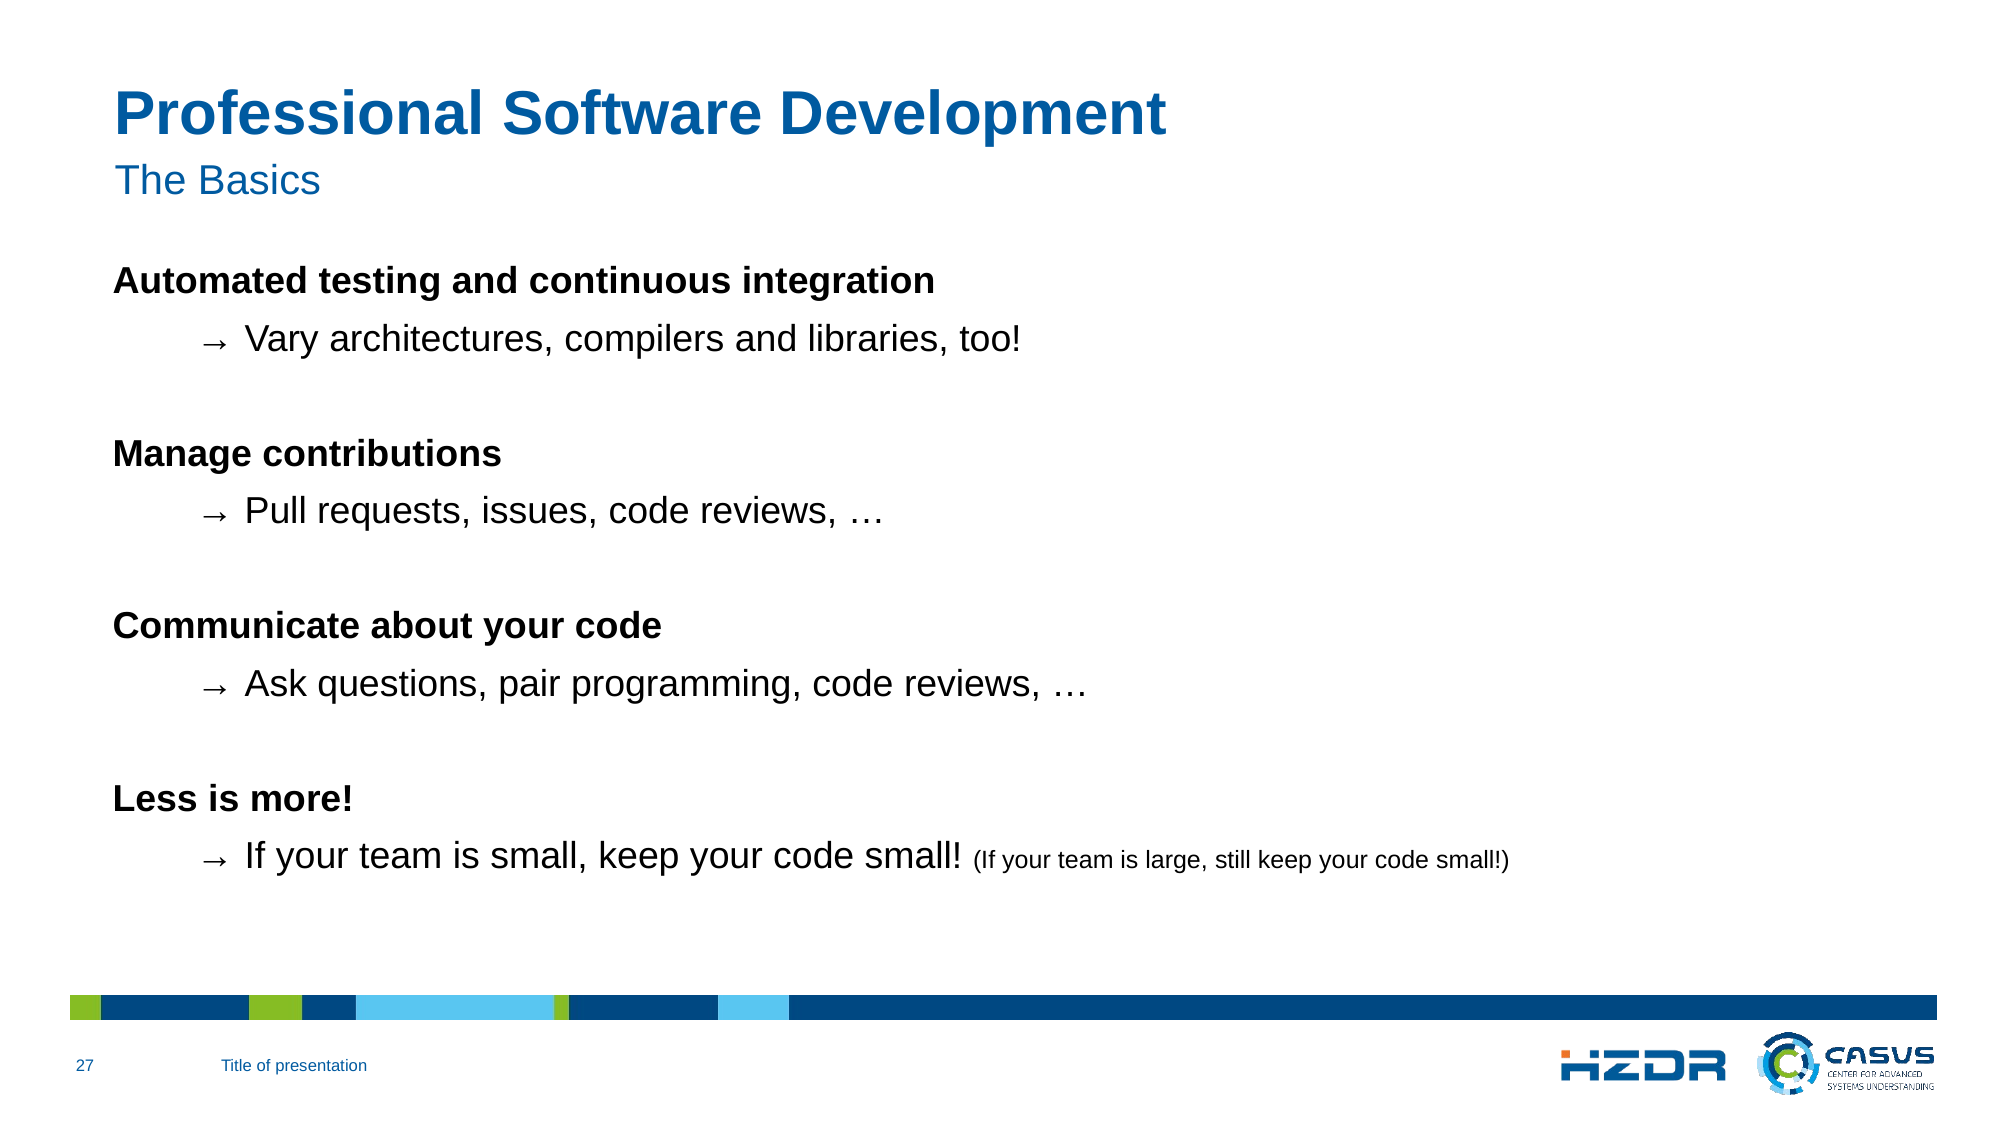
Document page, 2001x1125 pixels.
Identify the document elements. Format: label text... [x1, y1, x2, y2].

picture [1560, 1049, 1726, 1081]
picture [70, 995, 101, 1020]
title Professional Software Development [114, 80, 1934, 148]
text_box The Basics [114, 152, 1267, 208]
list Automated testing and continuous integration → Vary architectures, compilers and libraries, too! Manage contributions → Pull requests, issues, code reviews, … Communicate about your code → Ask questions, pair programming, code reviews, … Less is more! → If your team is small, keep your code small! (If your team is large, still keep your code small!) [112, 256, 1951, 913]
picture [572, 995, 1937, 1020]
picture [104, 995, 569, 1020]
picture [1757, 1032, 1934, 1095]
